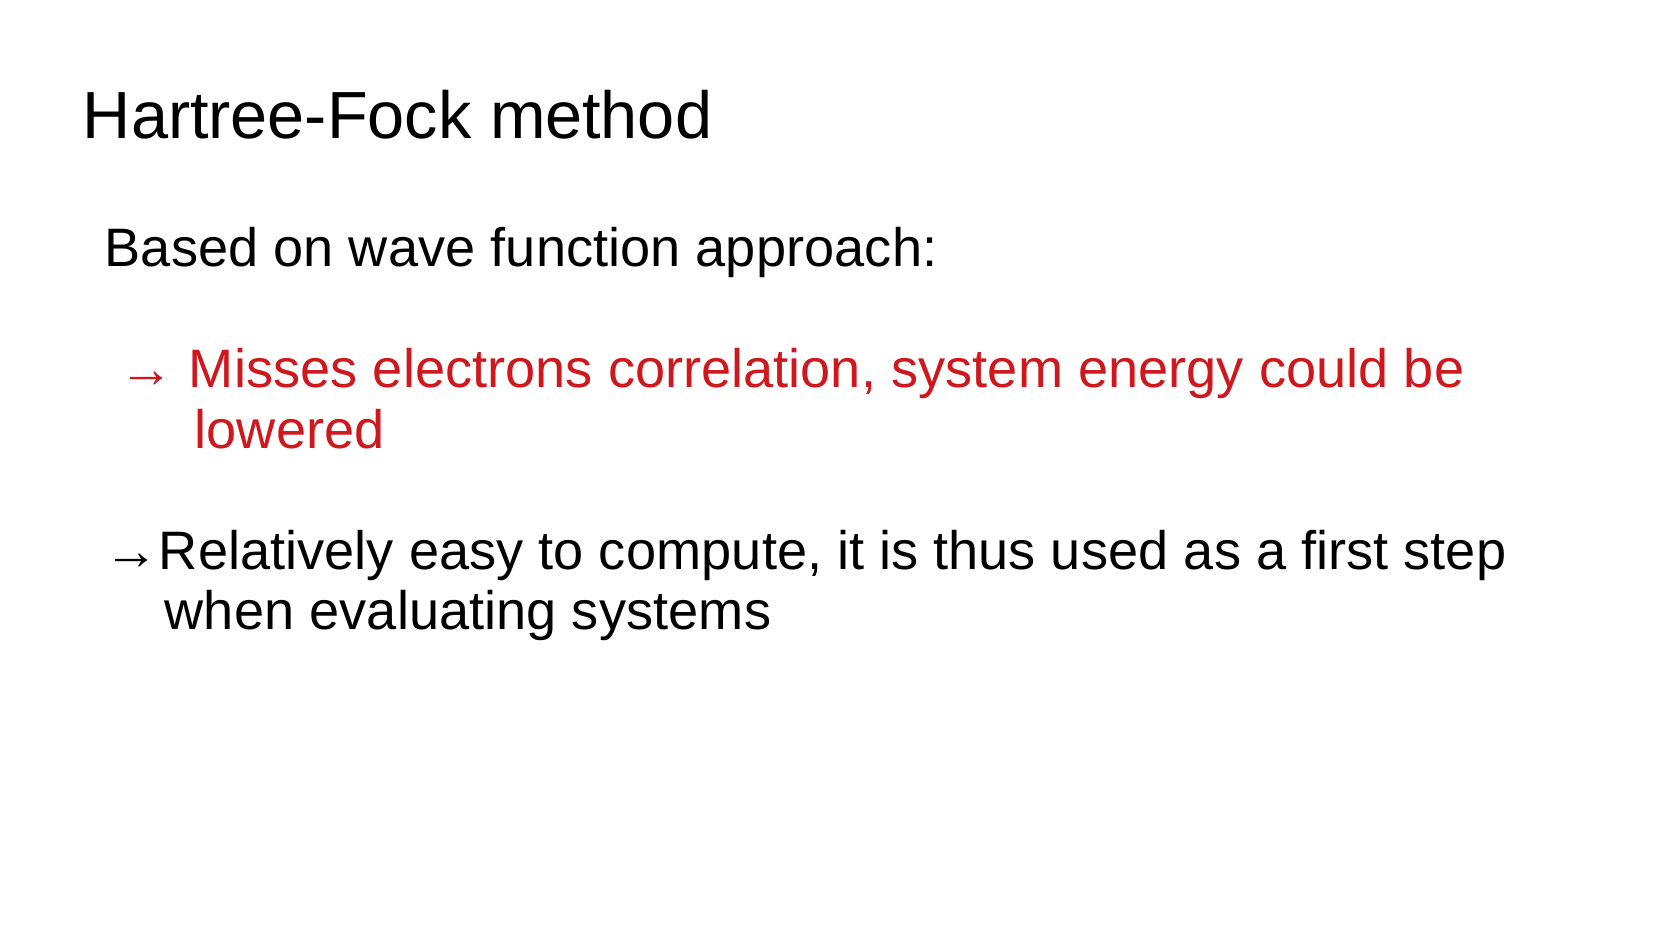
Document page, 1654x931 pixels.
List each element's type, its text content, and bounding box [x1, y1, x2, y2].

text_box Based on wave function approach: → Misses electrons correlation, system energy could be lowered →Relatively easy to compute, it is thus used as a first step when evaluating systems [90, 210, 1606, 770]
title Hartree-Fock method [82, 37, 1572, 193]
